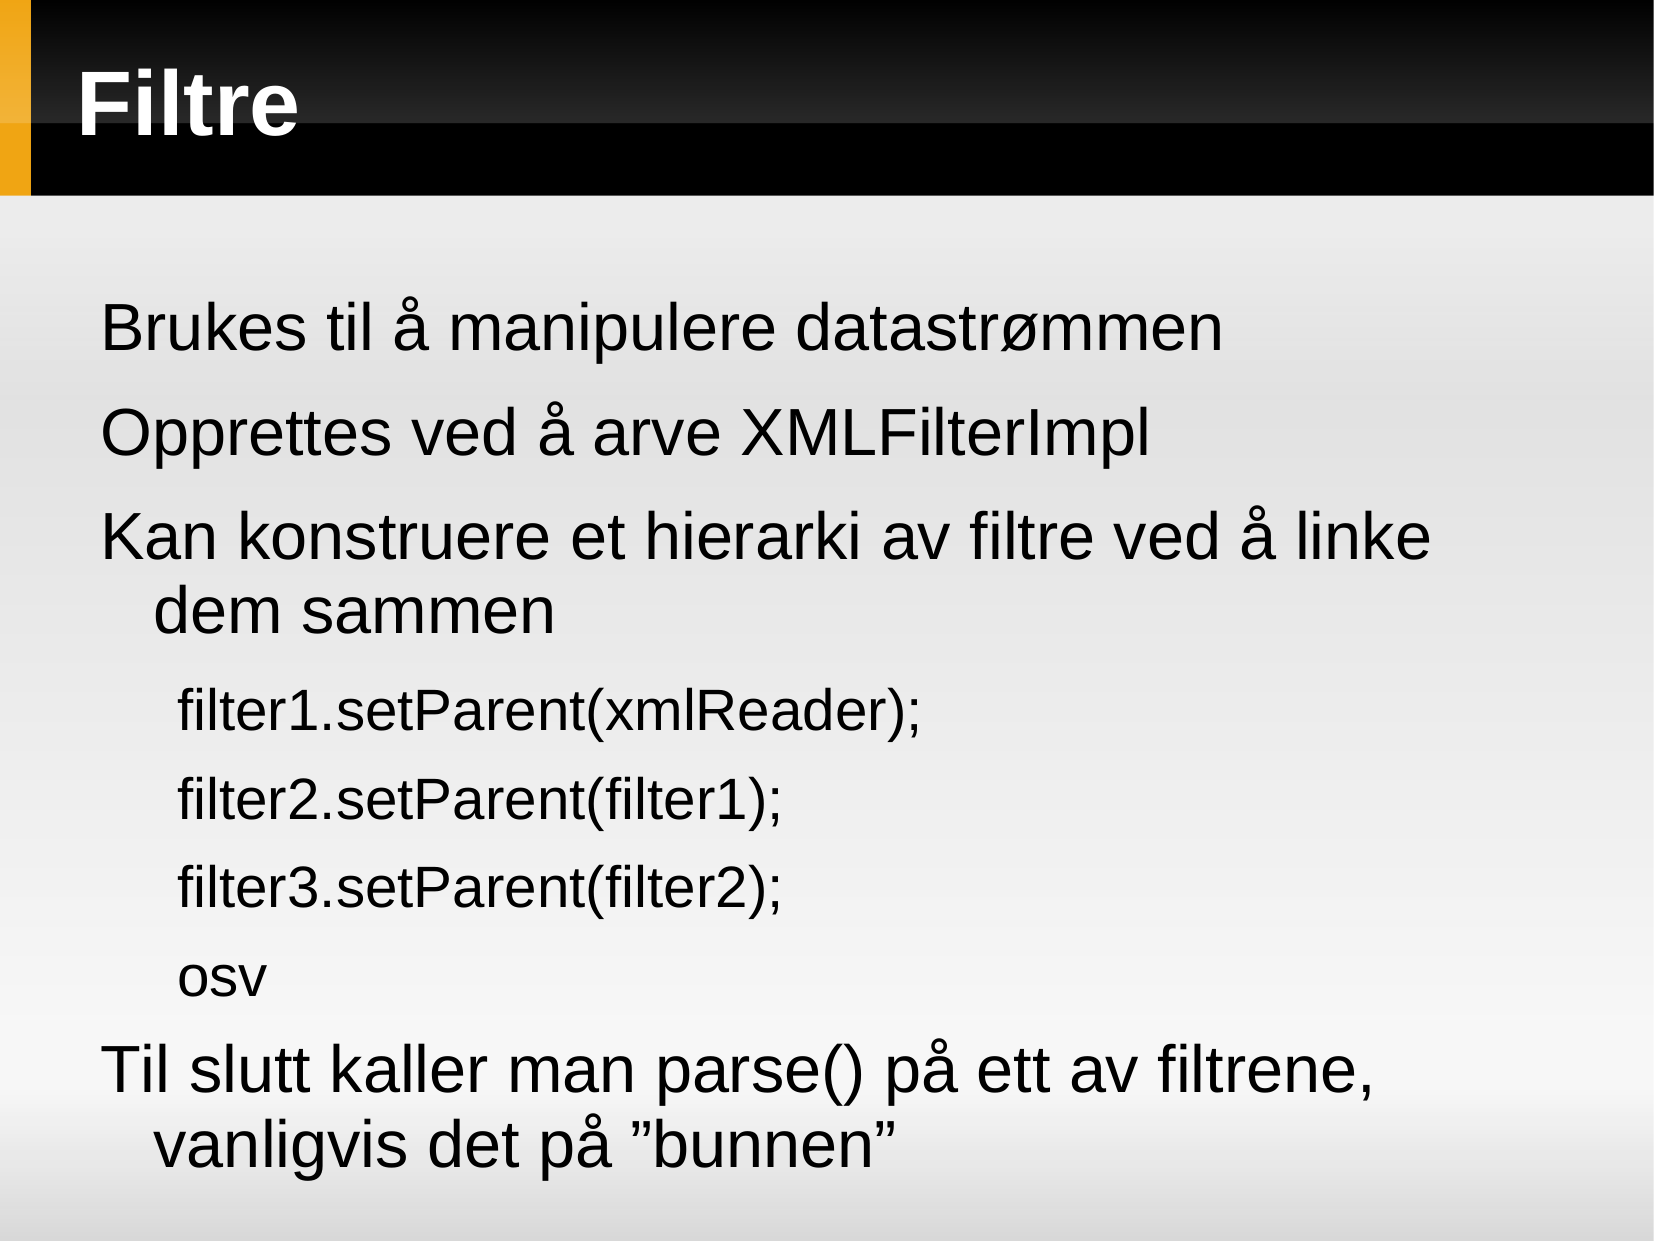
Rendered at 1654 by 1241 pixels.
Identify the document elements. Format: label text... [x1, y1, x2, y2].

list Brukes til å manipulere datastrømmen Opprettes ved å arve XMLFilterImpl Kan konstruere et hierarki av filtre ved å linke dem sammen filter1.setParent(xmlReader); filter2.setParent(filter1); filter3.setParent(filter2); osv Til slutt kaller man parse() på ett av filtrene, vanligvis det på ”bunnen” [82, 290, 1571, 1211]
title Filtre [76, 7, 1565, 200]
picture [0, 0, 1654, 1241]
